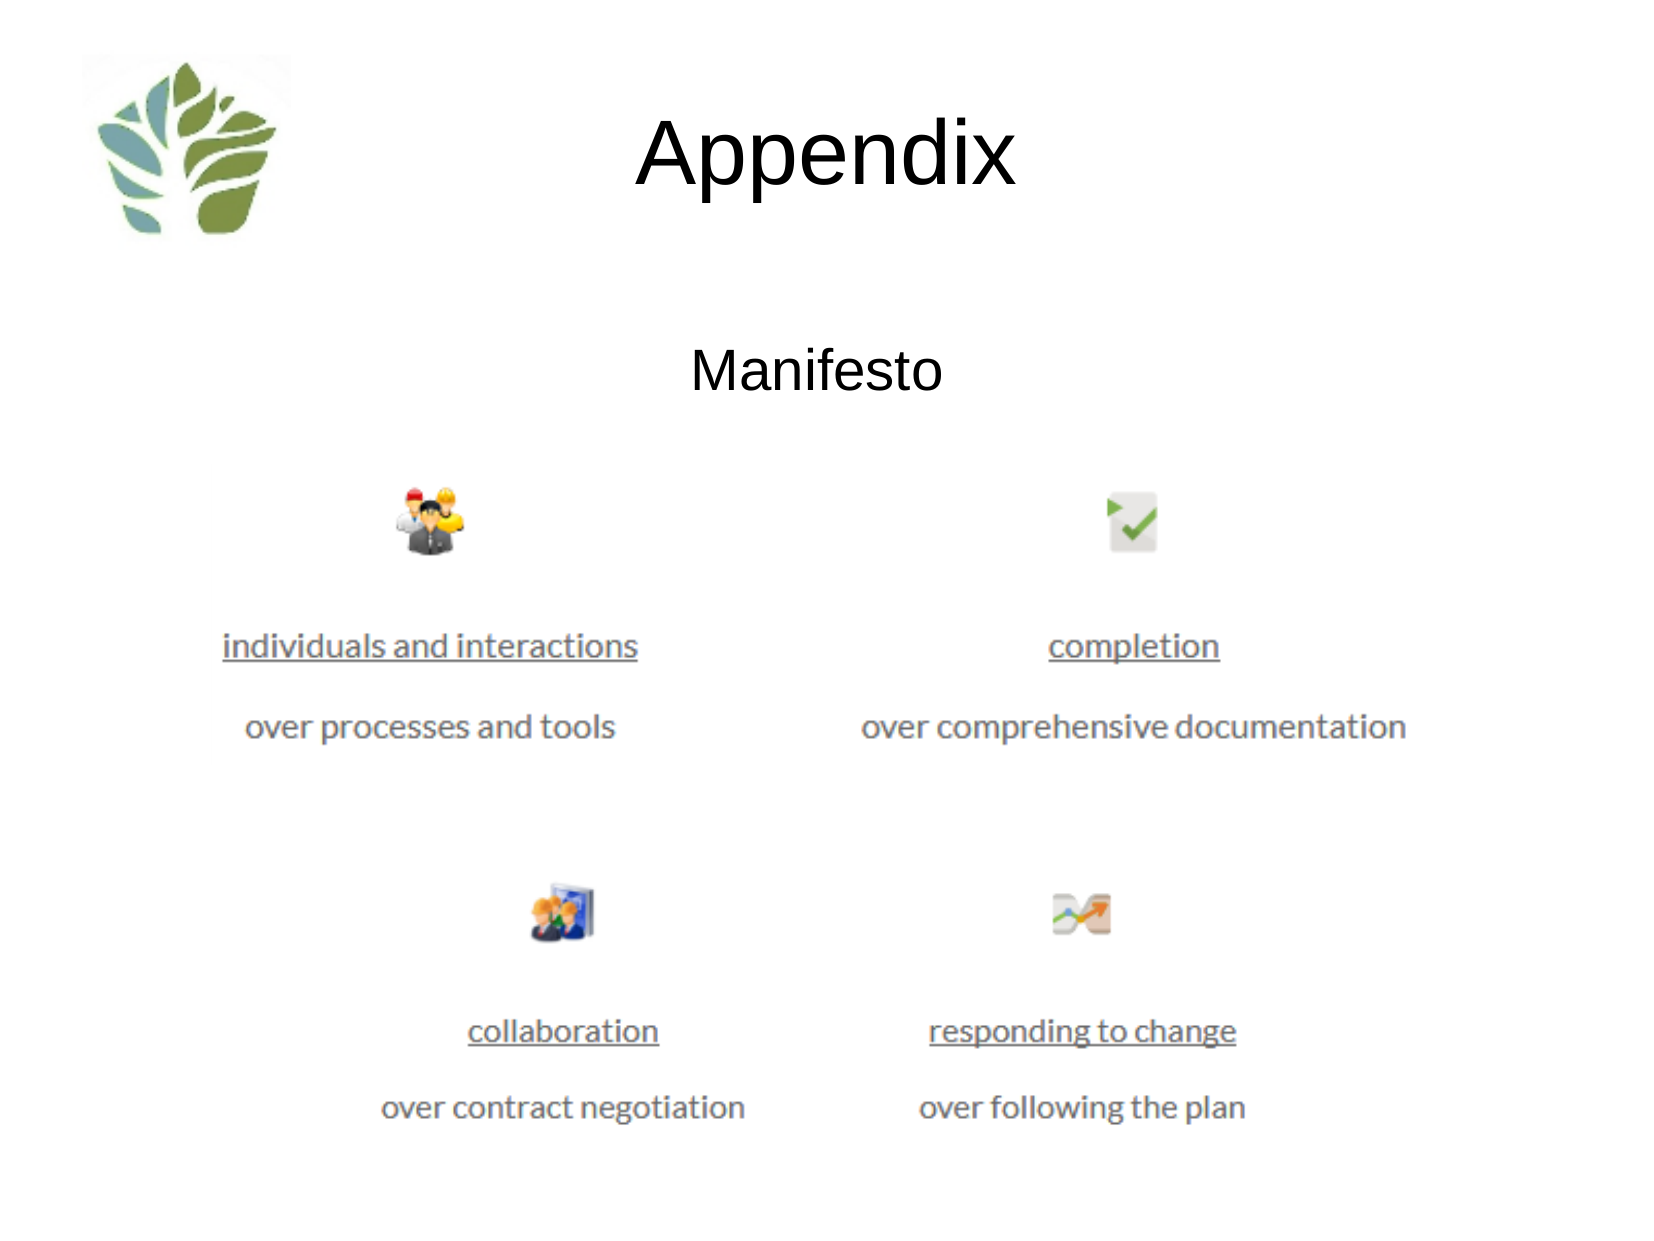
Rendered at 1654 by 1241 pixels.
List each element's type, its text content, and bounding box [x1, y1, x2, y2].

text_box Manifesto [90, 330, 1546, 421]
title Appendix [291, 49, 1571, 257]
picture [210, 464, 1421, 766]
picture [349, 857, 1276, 1158]
picture [82, 49, 291, 258]
